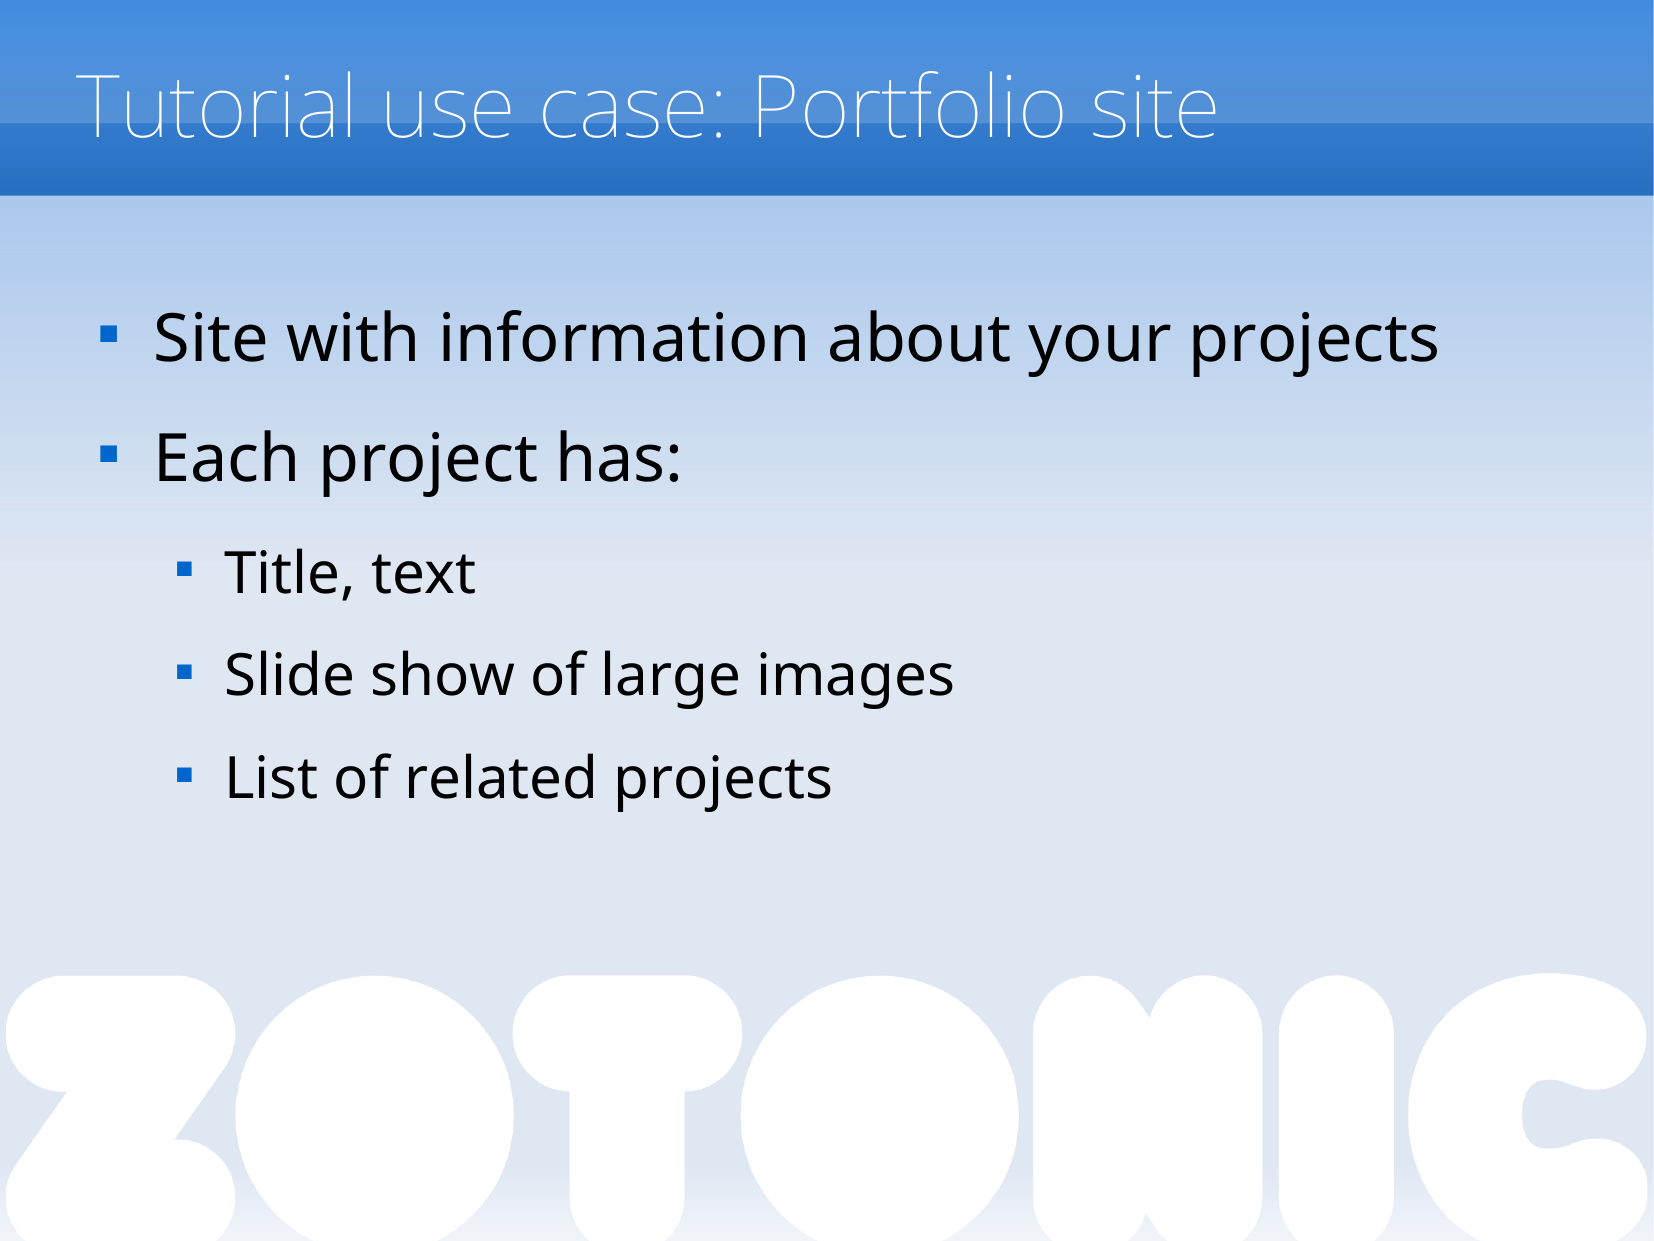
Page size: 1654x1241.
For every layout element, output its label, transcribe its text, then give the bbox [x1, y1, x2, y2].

title Tutorial use case: Portfolio site [76, 0, 1565, 208]
list Site with information about your projects Each project has: Title, text Slide show of large images List of related projects [82, 290, 1571, 1109]
picture [0, 0, 1654, 1241]
